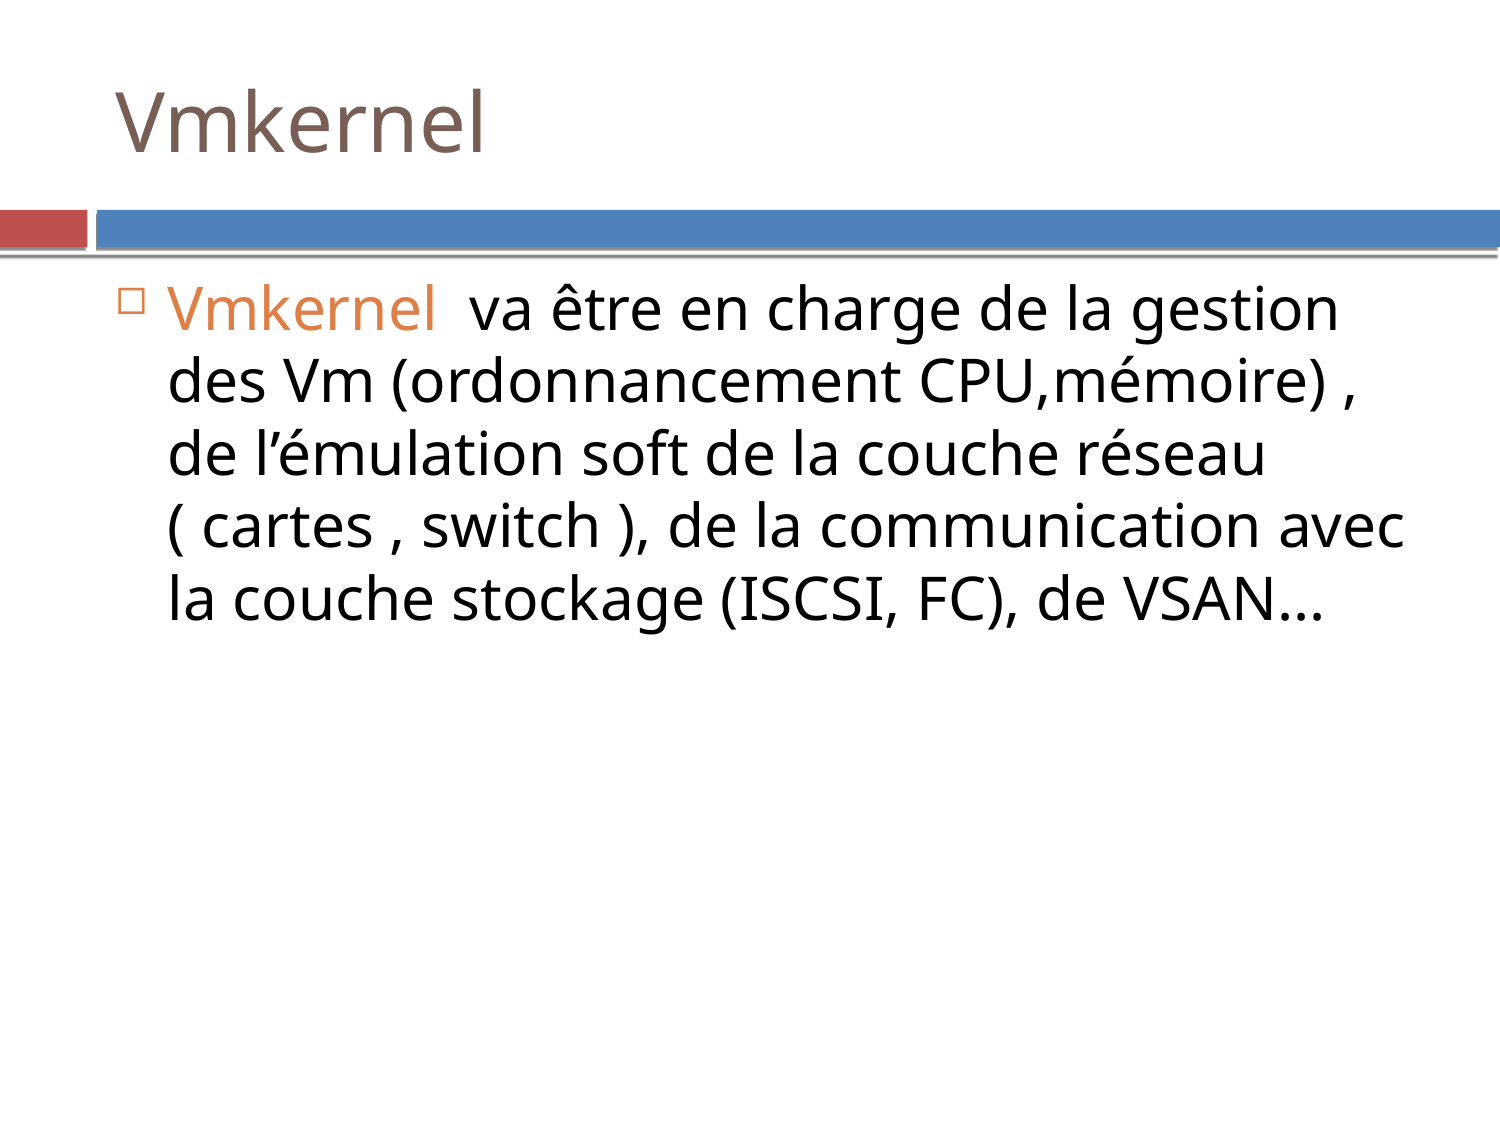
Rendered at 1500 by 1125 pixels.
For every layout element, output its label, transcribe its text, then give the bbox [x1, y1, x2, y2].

text_box Vmkernel va être en charge de la gestion des Vm (ordonnancement CPU,mémoire) , de l’émulation soft de la couche réseau ( cartes , switch ), de la communication avec la couche stockage (ISCSI, FC), de VSAN... [100, 262, 1438, 1000]
text_box Vmkernel [100, 37, 1438, 200]
